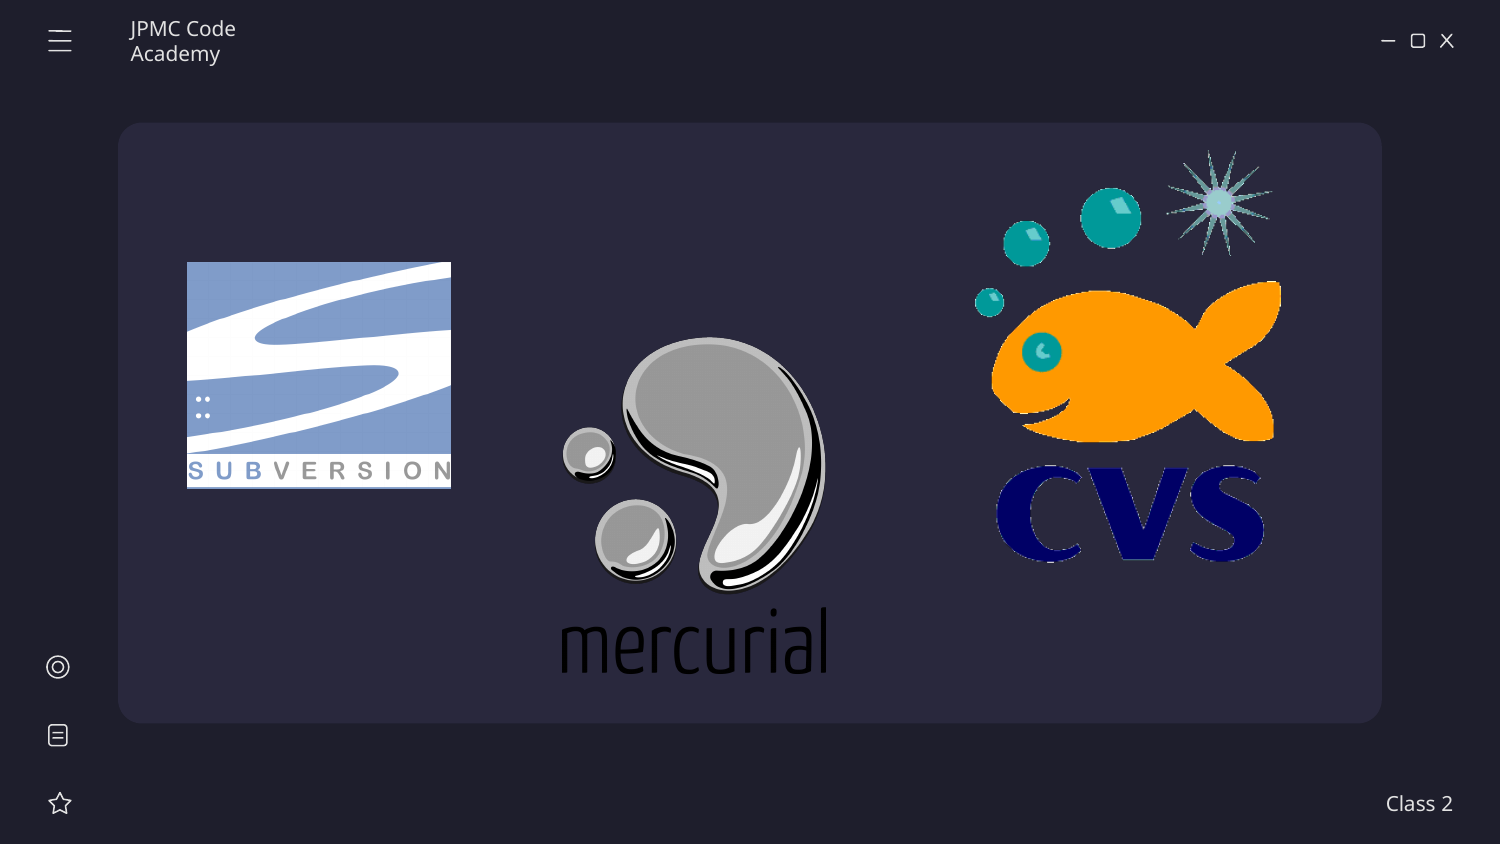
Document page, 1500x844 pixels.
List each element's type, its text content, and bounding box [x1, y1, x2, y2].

picture [187, 262, 451, 490]
subtitle Class 2 [1278, 780, 1453, 826]
subtitle JPMC Code Academy [130, 18, 306, 64]
picture [562, 337, 826, 676]
picture [975, 150, 1281, 563]
